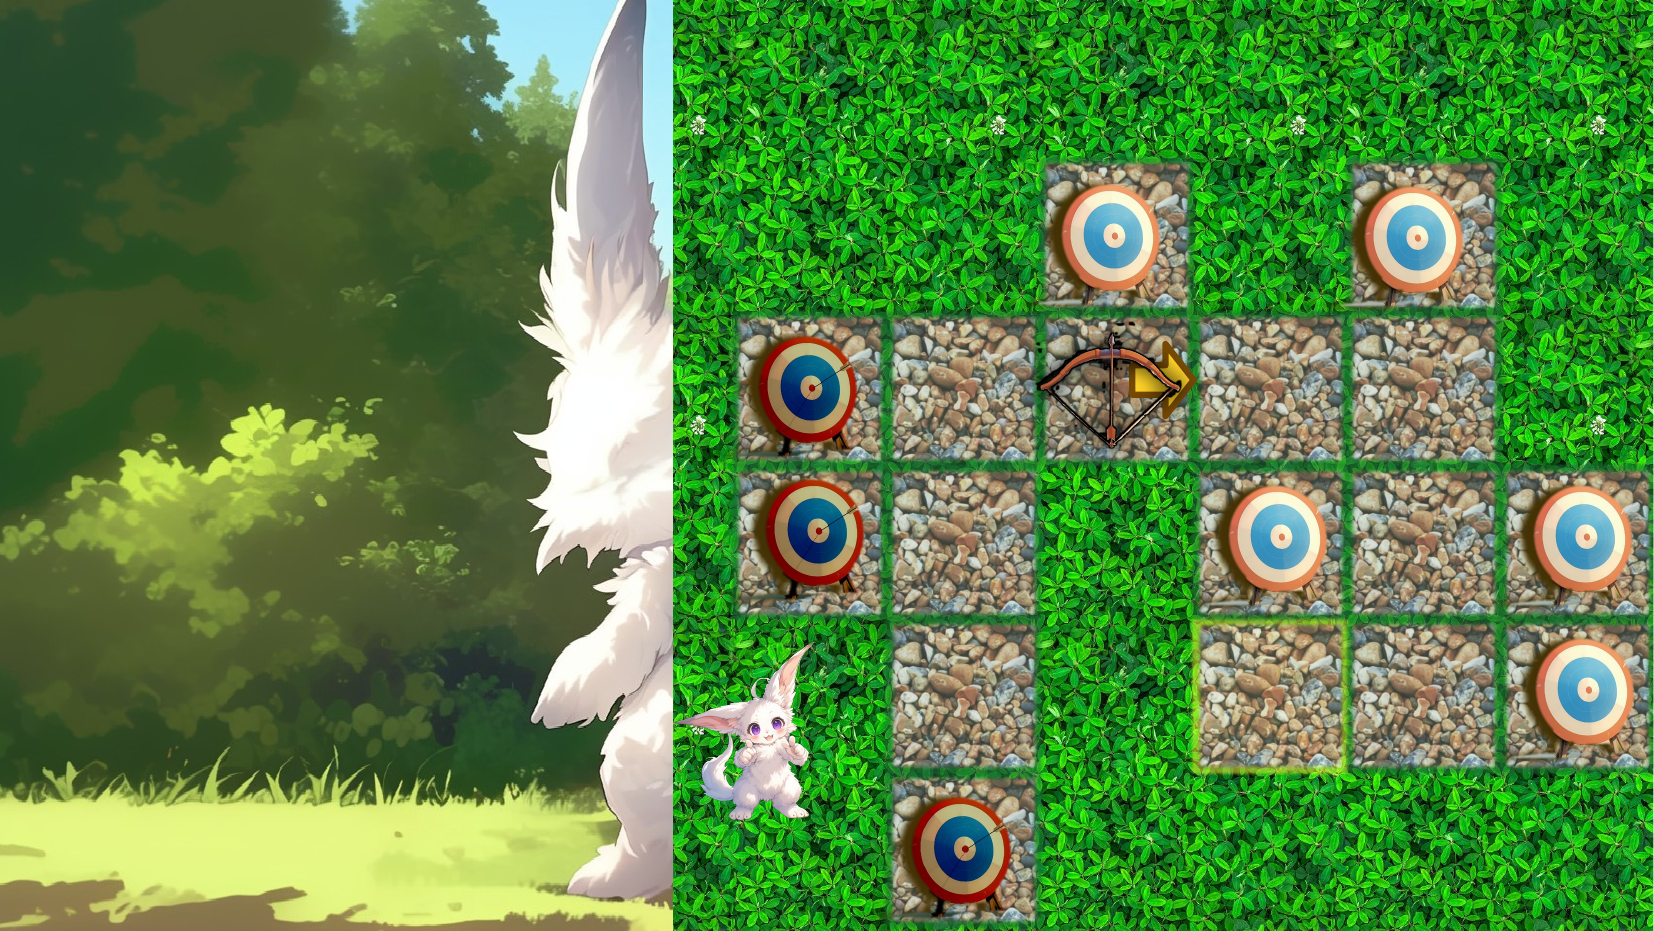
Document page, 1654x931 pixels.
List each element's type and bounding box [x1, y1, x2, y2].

text_box [890, 623, 1037, 768]
text_box [1351, 469, 1497, 616]
picture [1339, 157, 1490, 308]
picture [733, 307, 891, 601]
picture [1035, 155, 1187, 448]
text_box [1198, 607, 1344, 616]
text_box [1351, 316, 1497, 462]
picture [1203, 456, 1354, 607]
text_box [737, 601, 883, 616]
picture [886, 768, 1037, 919]
text_box [1044, 316, 1194, 463]
text_box [1201, 627, 1340, 765]
text_box [893, 919, 1037, 923]
text_box [891, 469, 1037, 616]
text_box [1197, 315, 1344, 457]
picture [0, 0, 854, 931]
text_box [890, 315, 1037, 462]
picture [1510, 609, 1654, 760]
text_box [1351, 623, 1497, 769]
picture [1508, 456, 1654, 607]
text_box [1505, 760, 1651, 769]
text_box [1187, 162, 1191, 309]
text_box [1478, 162, 1497, 309]
text_box [673, 0, 1654, 931]
